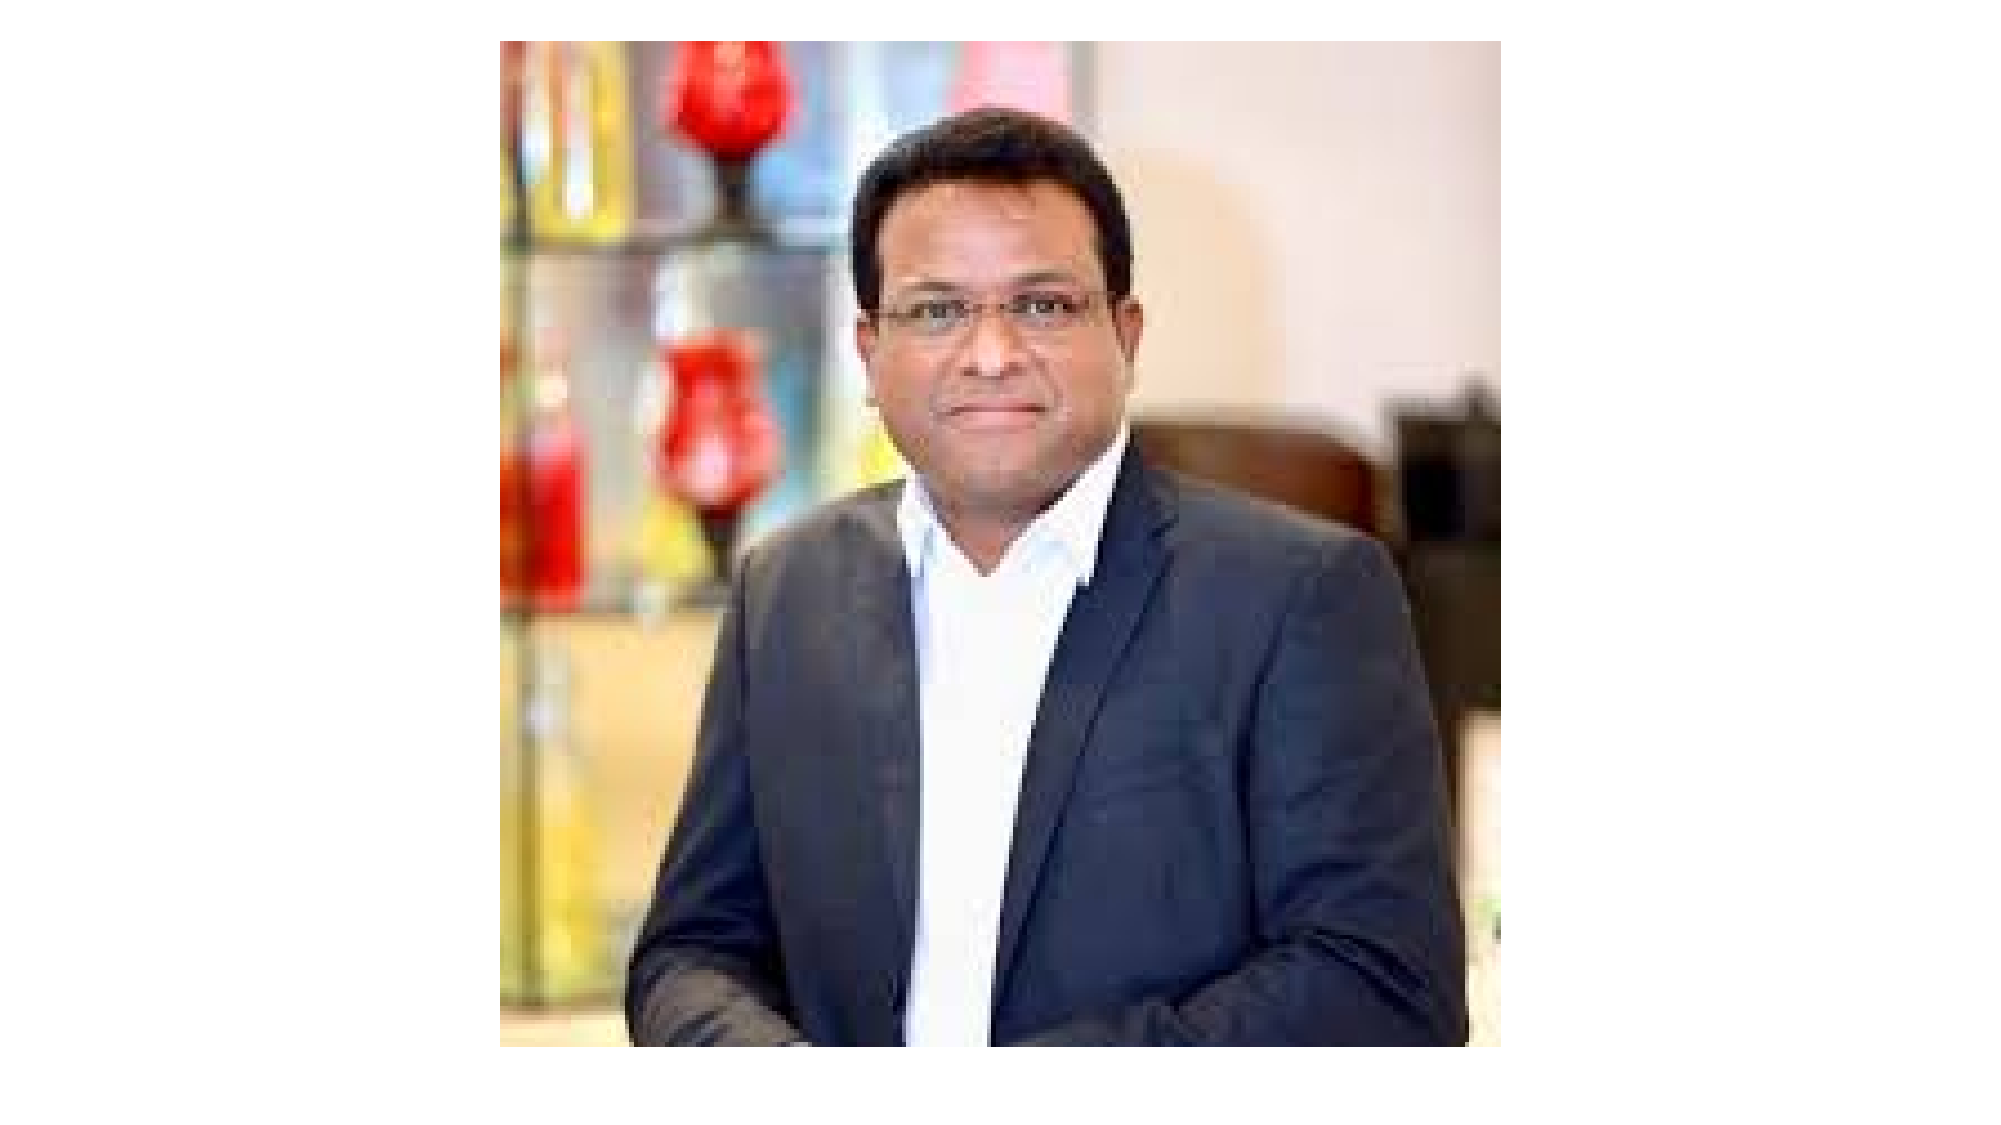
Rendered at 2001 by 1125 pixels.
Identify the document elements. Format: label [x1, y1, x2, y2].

picture [500, 41, 1501, 1047]
